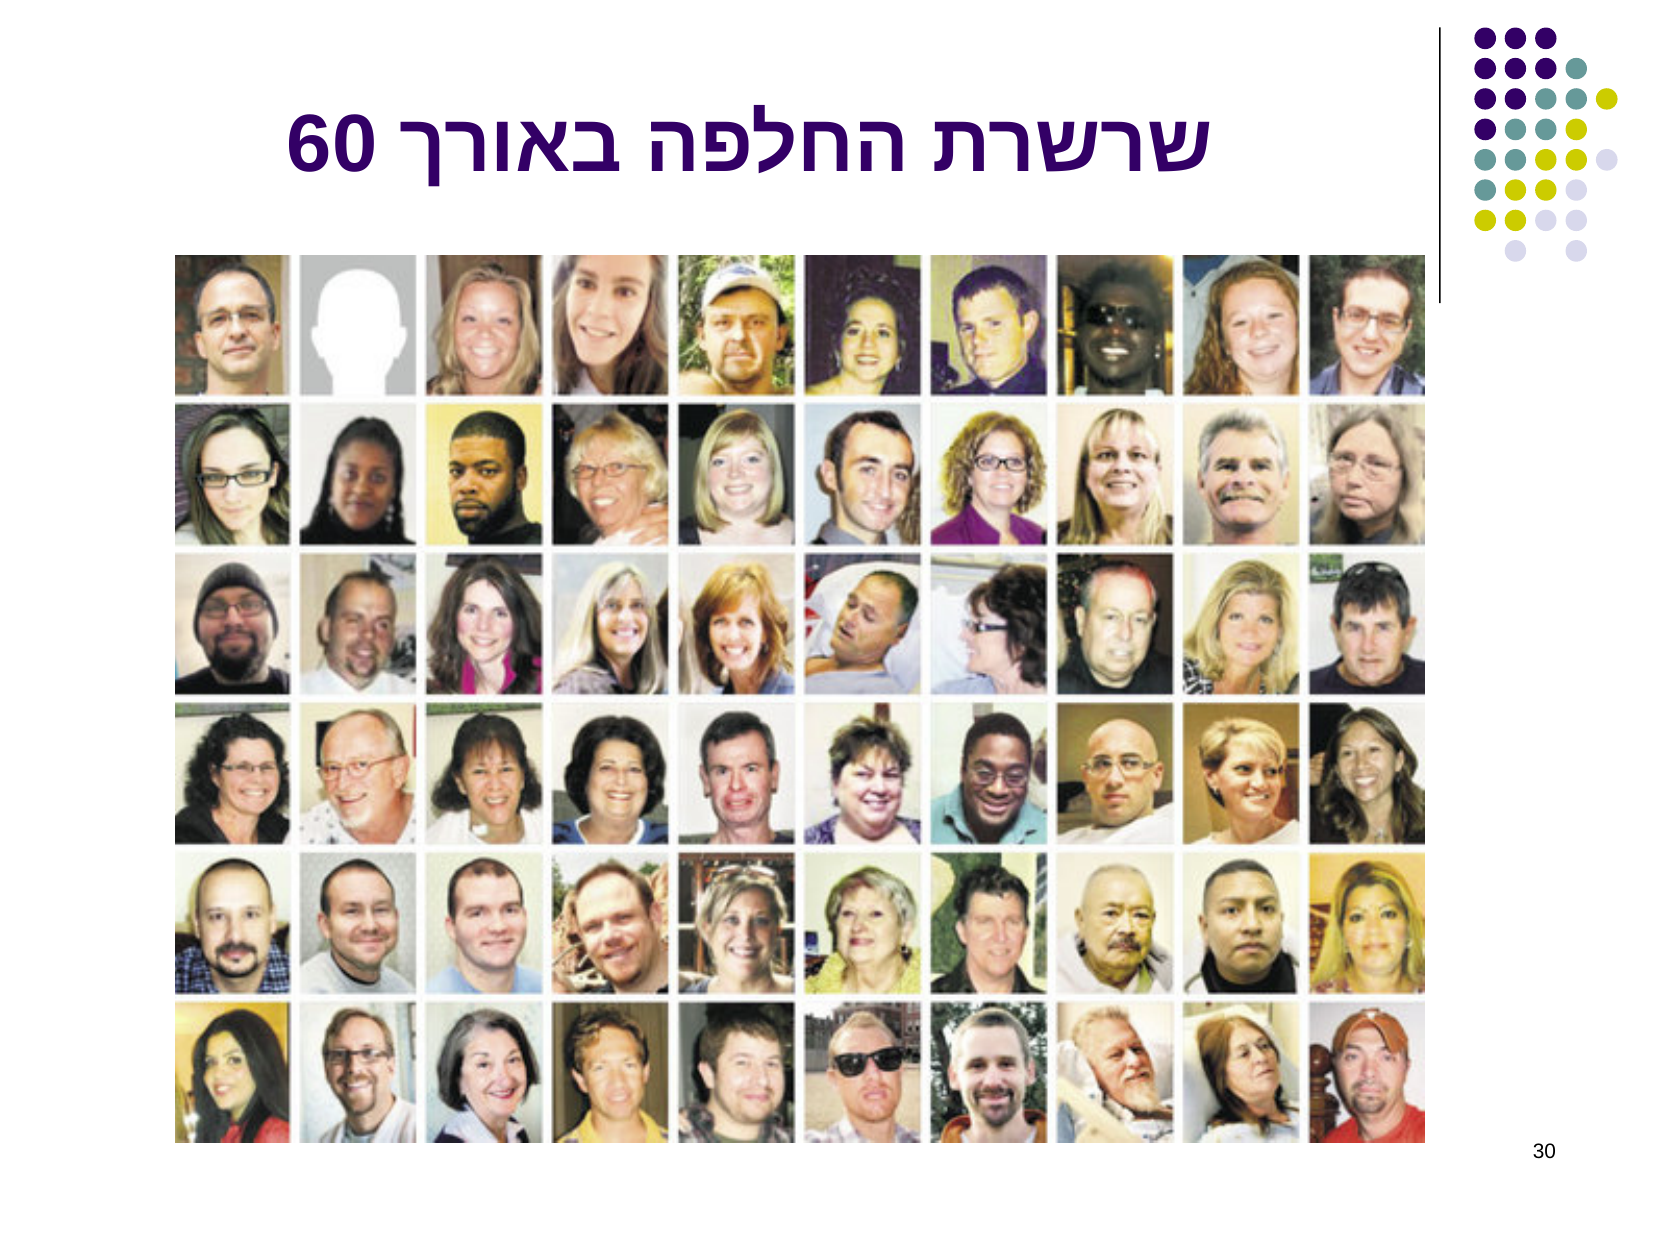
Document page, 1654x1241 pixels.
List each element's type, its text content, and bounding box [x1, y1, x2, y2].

picture [175, 255, 1425, 1143]
title שרשרת החלפה באורך 60 [0, 105, 1531, 196]
slide_number <number> [1185, 1129, 1571, 1213]
